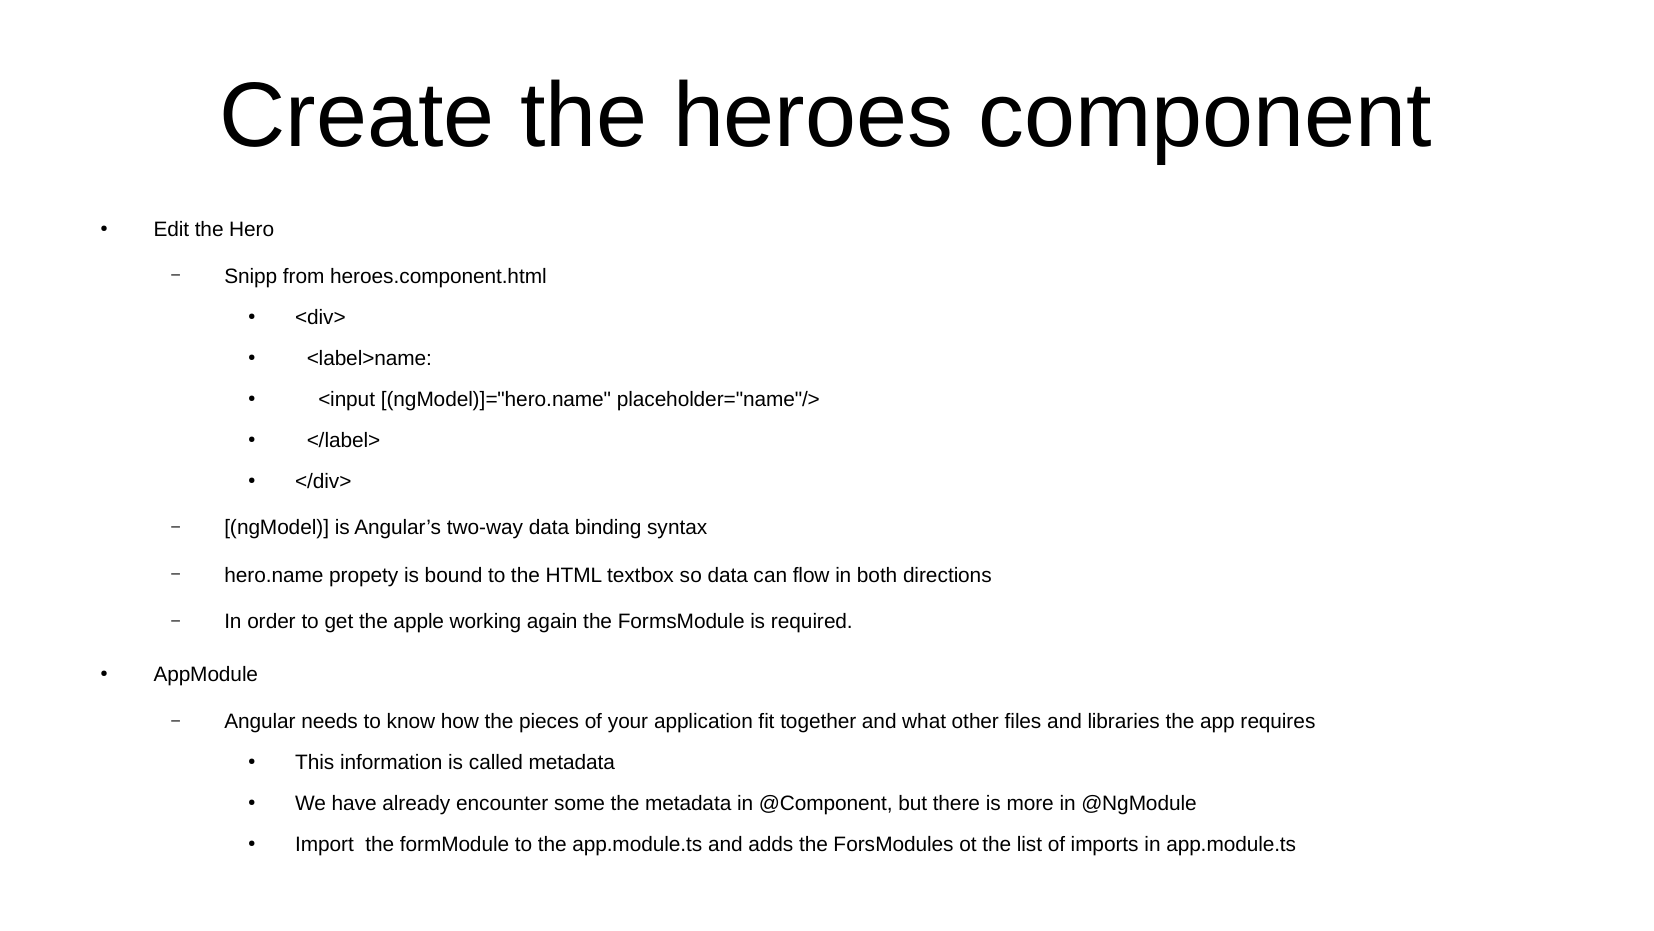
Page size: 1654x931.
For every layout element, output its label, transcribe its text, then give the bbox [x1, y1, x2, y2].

list Edit the Hero Snipp from heroes.component.html <div> <label>name: <input [(ngModel)]="hero.name" placeholder="name"/> </label> </div> [(ngModel)] is Angular’s two-way data binding syntax hero.name propety is bound to the HTML textbox so data can flow in both directions In order to get the apple working again the FormsModule is required. AppModule Angular needs to know how the pieces of your application fit together and what other files and libraries the app requires This information is called metadata We have already encounter some the metadata in @Component, but there is more in @NgModule Import the formModule to the app.module.ts and adds the ForsModules ot the list of imports in app.module.ts [82, 217, 1571, 916]
title Create the heroes component [82, 37, 1571, 193]
